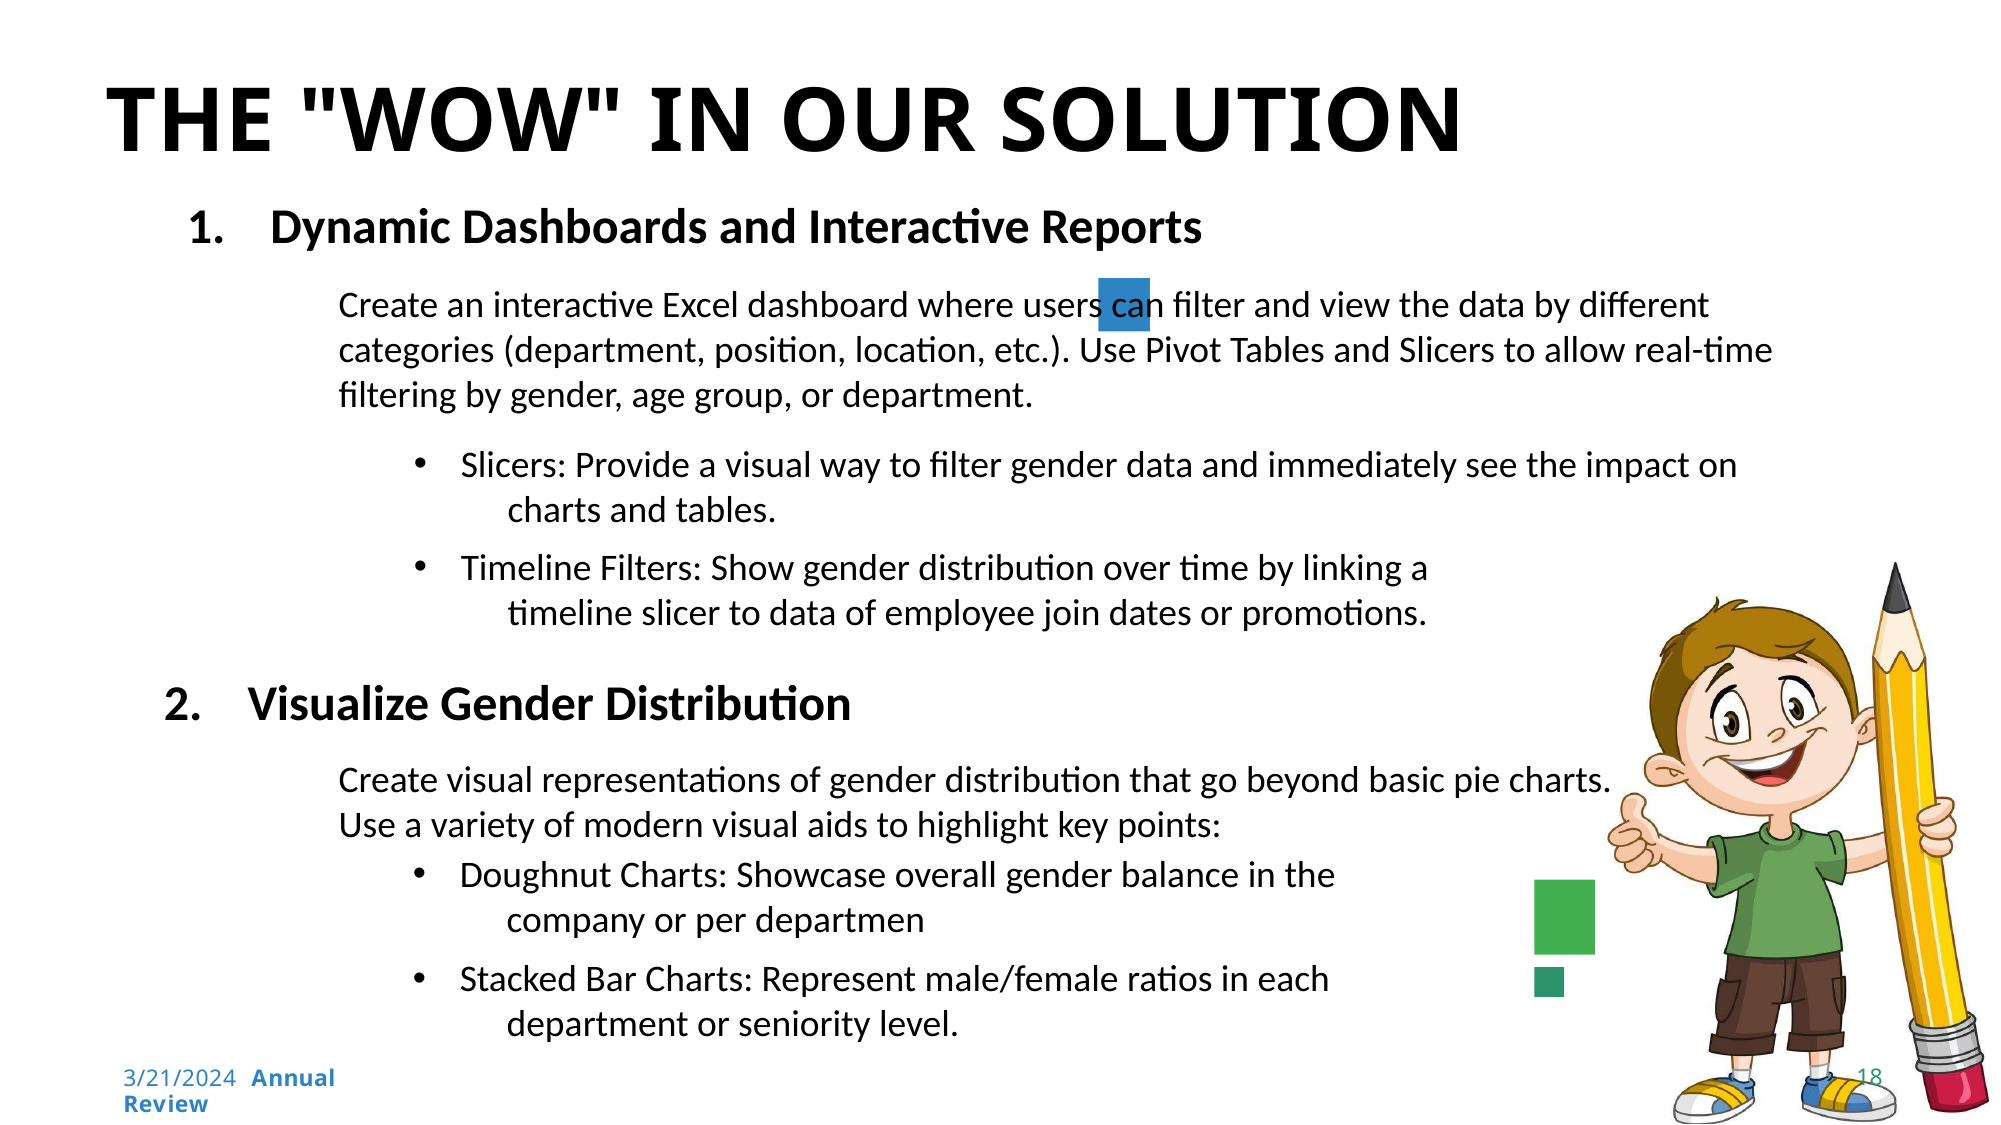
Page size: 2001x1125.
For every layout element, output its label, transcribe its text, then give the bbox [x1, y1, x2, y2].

text_box [487, 326, 1888, 483]
text_box Slicers: Provide a visual way to filter gender data and immediately see the impact on charts and tables. [398, 432, 1850, 539]
text_box Create an interactive Excel dashboard where users can filter and view the data by different categories (department, position, location, etc.). Use Pivot Tables and Slicers to allow real-time filtering by gender, age group, or department. [323, 273, 1798, 425]
text_box Create visual representations of gender distribution that go beyond basic pie charts. Use a variety of modern visual aids to highlight key points: [323, 747, 1682, 854]
text_box [1534, 879, 1595, 955]
text_box 1. Dynamic Dashboards and Interactive Reports [171, 185, 1572, 262]
text_box 18 [1849, 1061, 1888, 1094]
text_box Doughnut Charts: Showcase overall gender balance in the company or per departmen [397, 842, 1399, 946]
text_box Stacked Bar Charts: Represent male/female ratios in each department or seniority level. [397, 946, 1399, 1053]
text_box 2. Visualize Gender Distribution [148, 662, 1150, 739]
text_box [1534, 967, 1565, 997]
picture [1595, 562, 2000, 1124]
title THE "WOW" IN OUR SOLUTION [103, 60, 1495, 171]
text_box Timeline Filters: Show gender distribution over time by linking a timeline slicer to data of employee join dates or promotions. [398, 535, 1565, 642]
text_box 3/21/2024 Annual Review [123, 1063, 415, 1092]
